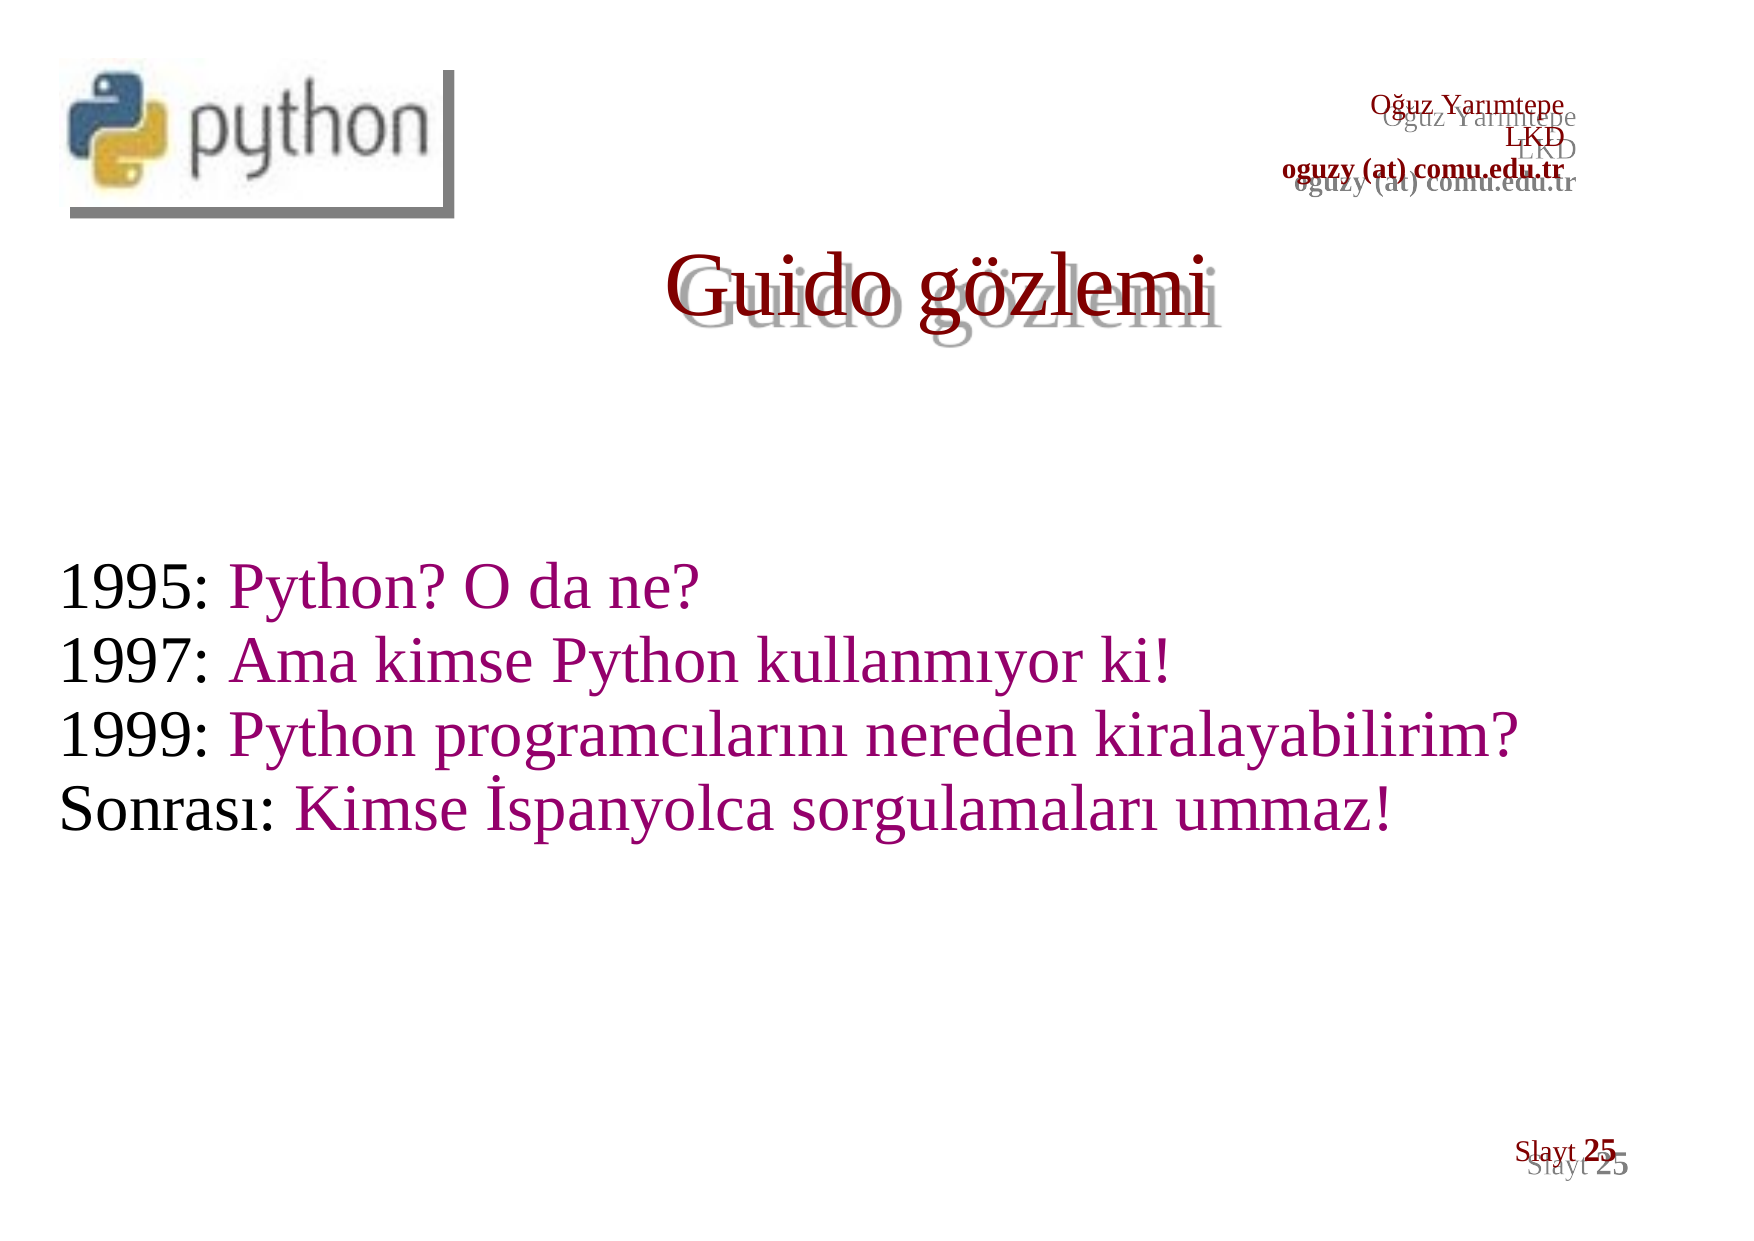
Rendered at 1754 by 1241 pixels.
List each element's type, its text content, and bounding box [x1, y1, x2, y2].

picture [59, 58, 443, 207]
title Guido gözlemi [194, 214, 1684, 355]
subtitle 1995: Python? O da ne? 1997: Ama kimse Python kullanmıyor ki! 1999: Python programcılarını nereden kiralayabilirim? Sonrası: Kimse İspanyolca sorgulamaları ummaz! [59, 360, 1695, 1034]
